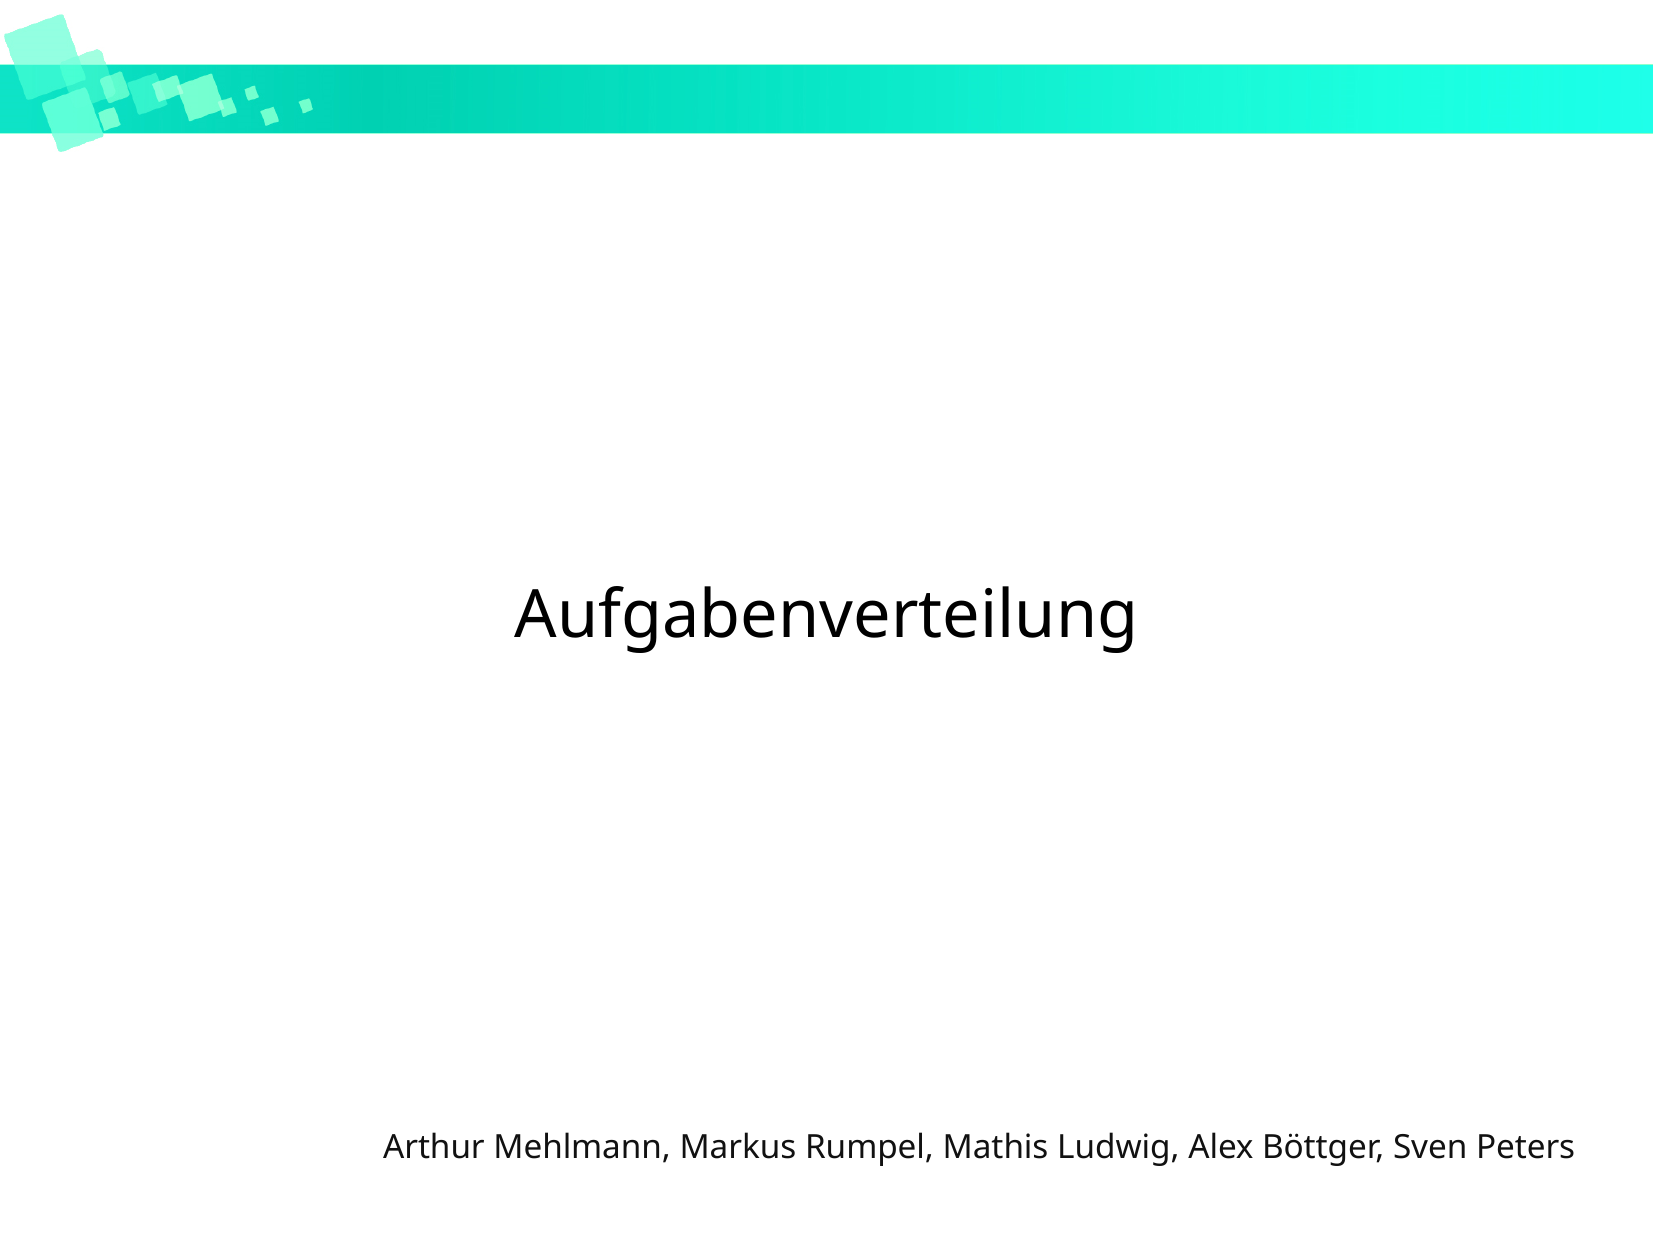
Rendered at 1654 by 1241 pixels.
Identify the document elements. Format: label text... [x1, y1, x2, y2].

list Arthur Mehlmann, Markus Rumpel, Mathis Ludwig, Alex Böttger, Sven Peters [89, 1123, 1578, 1169]
subtitle Aufgabenverteilung [82, 132, 1571, 1093]
picture [0, 0, 1653, 1238]
